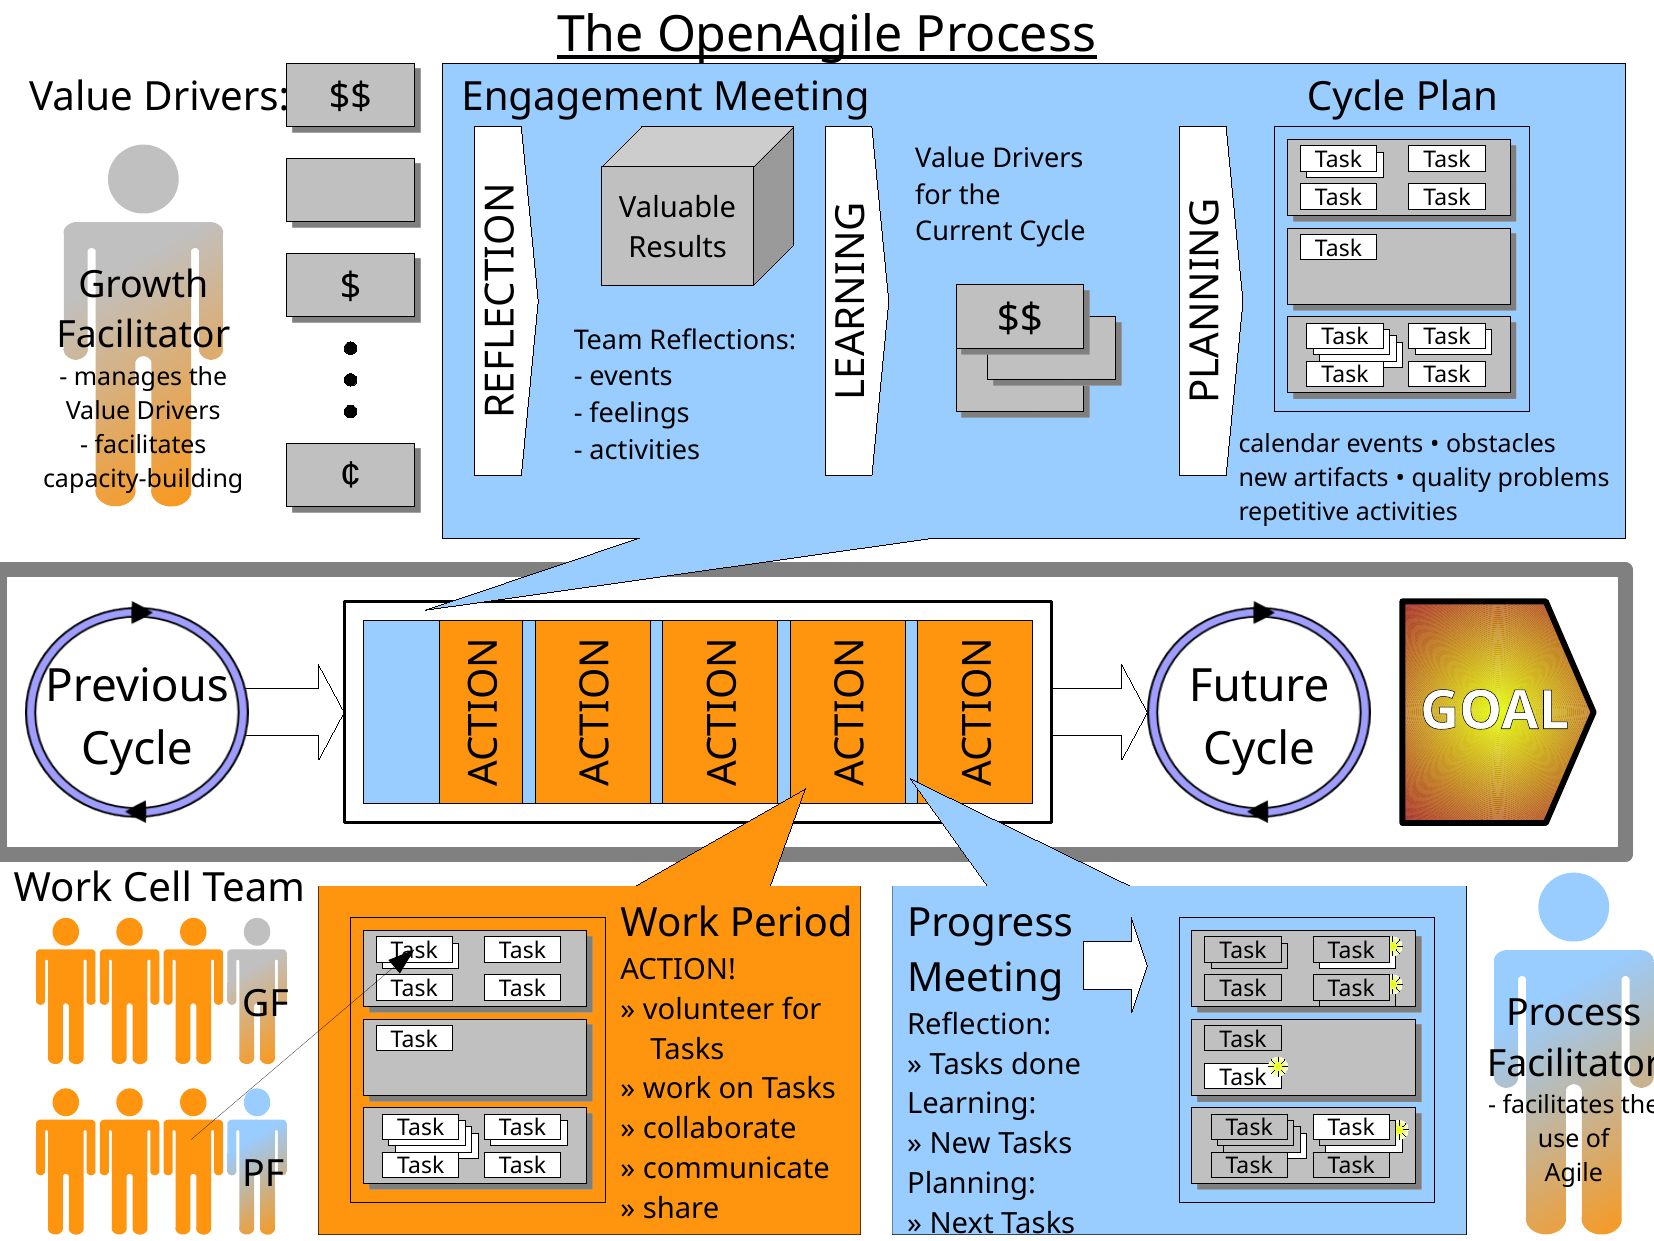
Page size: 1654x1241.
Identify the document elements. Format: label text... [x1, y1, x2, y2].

text_box GF [277, 992, 287, 1002]
text_box The OpenAgile Process [0, 0, 1654, 64]
text_box $$ [319, 64, 415, 127]
text_box Task [1204, 974, 1282, 1001]
text_box Task [484, 936, 561, 963]
text_box ¢ [286, 443, 415, 507]
text_box Task [1300, 145, 1377, 172]
text_box Process Facilitator - facilitates the use of Agile [1494, 950, 1654, 1235]
text_box Cycle Plan [1274, 64, 1530, 128]
text_box PF [249, 1162, 259, 1173]
text_box Engagement Meeting [442, 64, 889, 128]
text_box Task [376, 936, 453, 963]
text_box [163, 949, 224, 1065]
text_box PLANNING [1179, 126, 1243, 476]
text_box [116, 918, 143, 946]
text_box Task [1313, 1114, 1390, 1140]
text_box LEARNING [825, 128, 889, 476]
text_box [286, 158, 415, 222]
text_box [1275, 128, 1529, 411]
text_box GF [227, 949, 287, 1065]
text_box Task [1300, 183, 1377, 210]
text_box [99, 1119, 160, 1235]
text_box GF [243, 918, 271, 946]
text_box Task [1306, 361, 1384, 387]
text_box [116, 1088, 143, 1117]
text_box [249, 64, 1626, 1235]
text_box $$ [956, 284, 1084, 349]
text_box [387, 968, 399, 974]
text_box [99, 949, 160, 1065]
text_box Valuable Results [601, 167, 753, 286]
text_box [180, 1088, 207, 1117]
text_box [344, 405, 357, 418]
text_box Growth Facilitator - manages the Value Drivers - facilitates capacity-building [108, 144, 179, 214]
text_box ACTION [790, 620, 906, 804]
text_box Task [1408, 145, 1486, 172]
text_box Work Period ACTION! » volunteer for Tasks » work on Tasks » collaborate » communicate » share [605, 886, 861, 1235]
text_box [344, 341, 357, 355]
text_box PF [227, 1119, 287, 1235]
text_box Work Cell Team [0, 854, 319, 918]
text_box [180, 918, 207, 946]
text_box Task [1408, 323, 1486, 349]
text_box REFLECTION [474, 128, 539, 476]
text_box [52, 918, 79, 946]
text_box ACTION [917, 790, 927, 804]
text_box Task [1313, 1152, 1390, 1178]
text_box [318, 1006, 605, 1235]
text_box Task [1211, 1114, 1288, 1140]
picture [25, 601, 249, 823]
text_box [344, 373, 357, 387]
text_box Task [484, 1152, 561, 1178]
text_box PF [243, 1088, 271, 1117]
text_box [36, 1119, 96, 1235]
text_box Progress Meeting Reflection: » Tasks done Learning: » New Tasks Planning: » Next Tasks [892, 886, 1101, 1224]
text_box Task [382, 1114, 459, 1140]
text_box Task [1408, 183, 1486, 210]
text_box [163, 1119, 224, 1235]
text_box [1019, 1225, 1026, 1231]
text_box GOAL [1383, 660, 1607, 756]
text_box [1402, 756, 1575, 823]
text_box Task [1300, 234, 1377, 260]
text_box ACTION [917, 620, 1033, 804]
text_box ACTION [535, 620, 651, 804]
picture [1147, 601, 1371, 823]
text_box Task [1313, 936, 1390, 963]
text_box [318, 886, 605, 1030]
text_box [1402, 601, 1572, 660]
text_box $ [286, 253, 415, 317]
text_box Task [484, 1114, 561, 1140]
text_box [52, 1088, 79, 1117]
text_box PF [271, 1162, 275, 1172]
text_box Team Reflections: - events - feelings - activities [557, 299, 813, 489]
text_box Value Drivers for the Current Cycle [888, 133, 1112, 254]
text_box Task [376, 974, 453, 1001]
text_box Task [1211, 1152, 1288, 1178]
text_box Task [382, 1152, 459, 1178]
text_box Task [1313, 974, 1390, 1001]
text_box [36, 949, 96, 1065]
text_box ACTION [662, 620, 778, 804]
text_box [351, 918, 605, 1202]
text_box Task [376, 1025, 453, 1051]
text_box Task [1408, 361, 1486, 387]
text_box Growth Facilitator - manages the Value Drivers - facilitates capacity-building [63, 222, 224, 507]
text_box Task [484, 974, 561, 1001]
text_box Task [1306, 323, 1384, 349]
text_box Task [1204, 1063, 1282, 1089]
text_box Task [1204, 1025, 1282, 1051]
text_box ACTION [439, 620, 522, 804]
text_box Value Drivers: [0, 64, 319, 127]
text_box Process Facilitator - facilitates the use of Agile [1538, 872, 1610, 942]
text_box Task [1204, 936, 1282, 963]
text_box calendar events • obstacles new artifacts • quality problems repetitive activities [1223, 418, 1631, 545]
